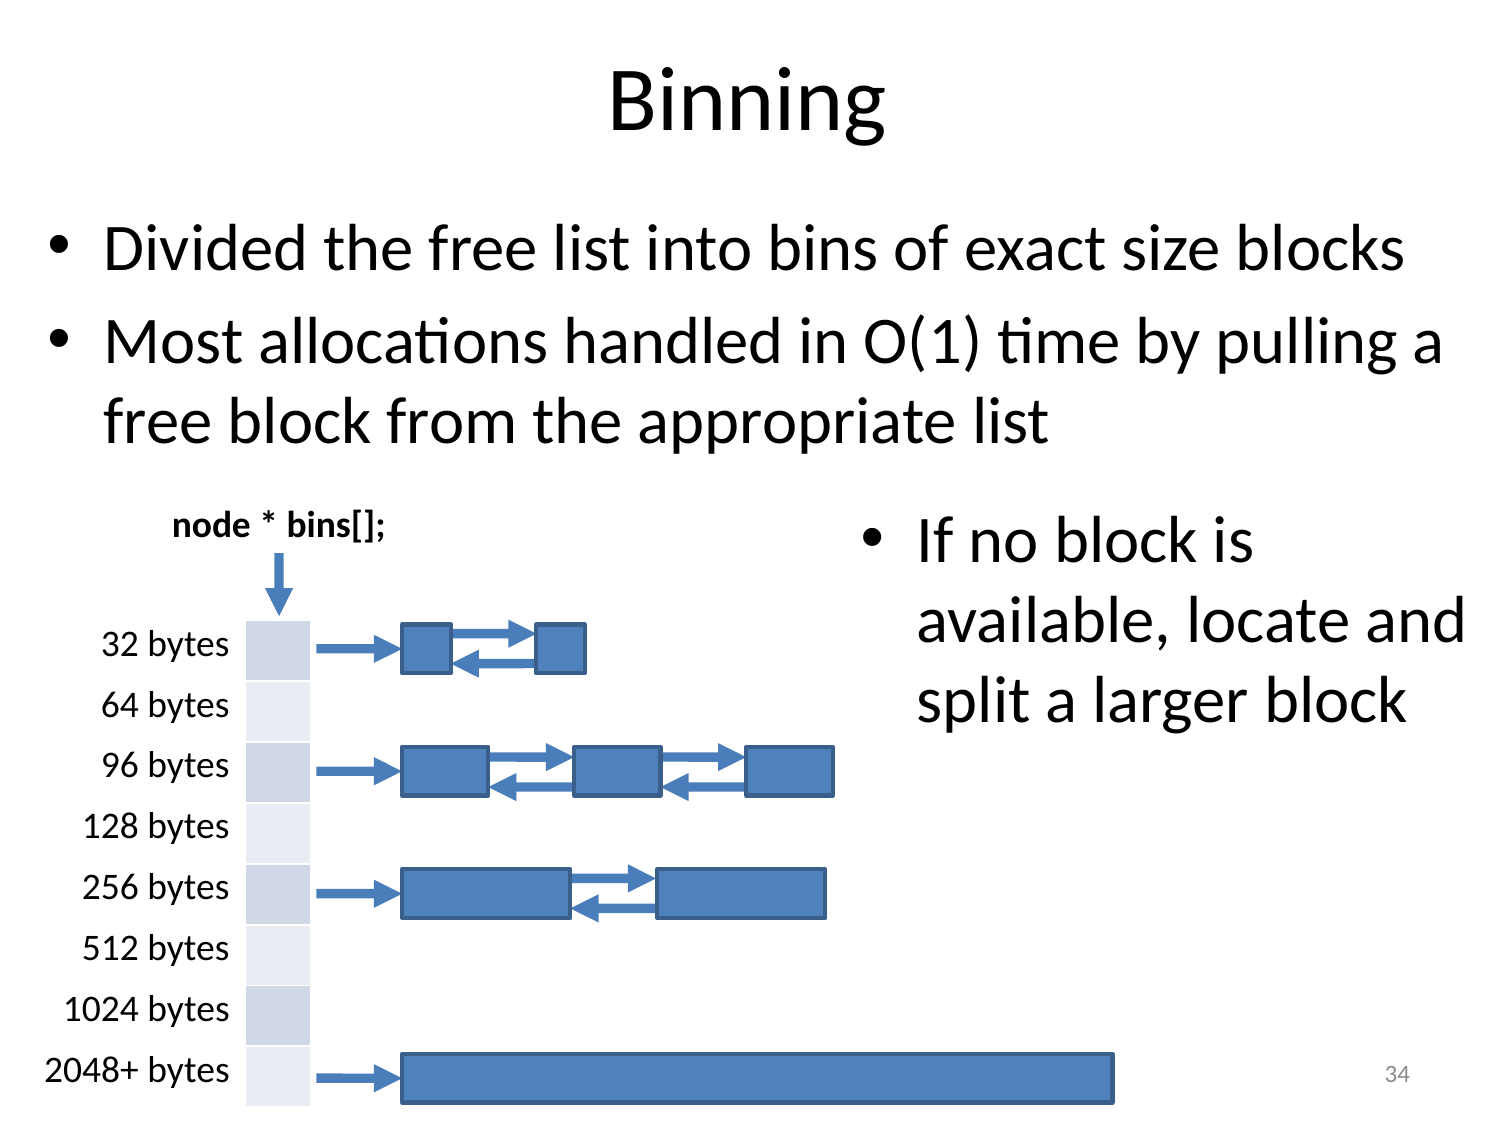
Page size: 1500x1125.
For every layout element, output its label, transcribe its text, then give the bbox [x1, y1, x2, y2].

table_header [246, 621, 310, 680]
table_cell [246, 682, 310, 741]
text_box [402, 1053, 1113, 1103]
text_box [402, 624, 451, 674]
table_cell 512 bytes [26, 926, 244, 985]
table_cell [246, 1047, 310, 1106]
table_cell 128 bytes [26, 804, 244, 863]
table_cell 2048+ bytes [26, 1047, 244, 1106]
table_header 32 bytes [26, 621, 244, 680]
text_box [536, 624, 585, 674]
table_cell [246, 986, 310, 1045]
text_box [657, 869, 826, 919]
table_cell [246, 804, 310, 863]
table_cell 256 bytes [26, 865, 244, 924]
text_box node * bins[]; [157, 498, 401, 553]
table_cell 1024 bytes [26, 986, 244, 1045]
table_cell 64 bytes [26, 682, 244, 741]
table_cell [246, 743, 310, 802]
text_box [574, 746, 661, 796]
title Binning [7, 0, 1488, 188]
slide_number <number> [1074, 1042, 1425, 1103]
text_box [402, 869, 571, 919]
table_cell [246, 926, 310, 985]
table_cell 96 bytes [26, 743, 244, 802]
table_cell [246, 865, 310, 924]
text_box [402, 746, 489, 796]
text_box Divided the free list into bins of exact size blocks Most allocations handled in O(1) time by pulling a free block from the appropriate list [32, 195, 1468, 498]
text_box [746, 746, 833, 796]
text_box If no block is available, locate and split a larger block [845, 488, 1488, 1032]
